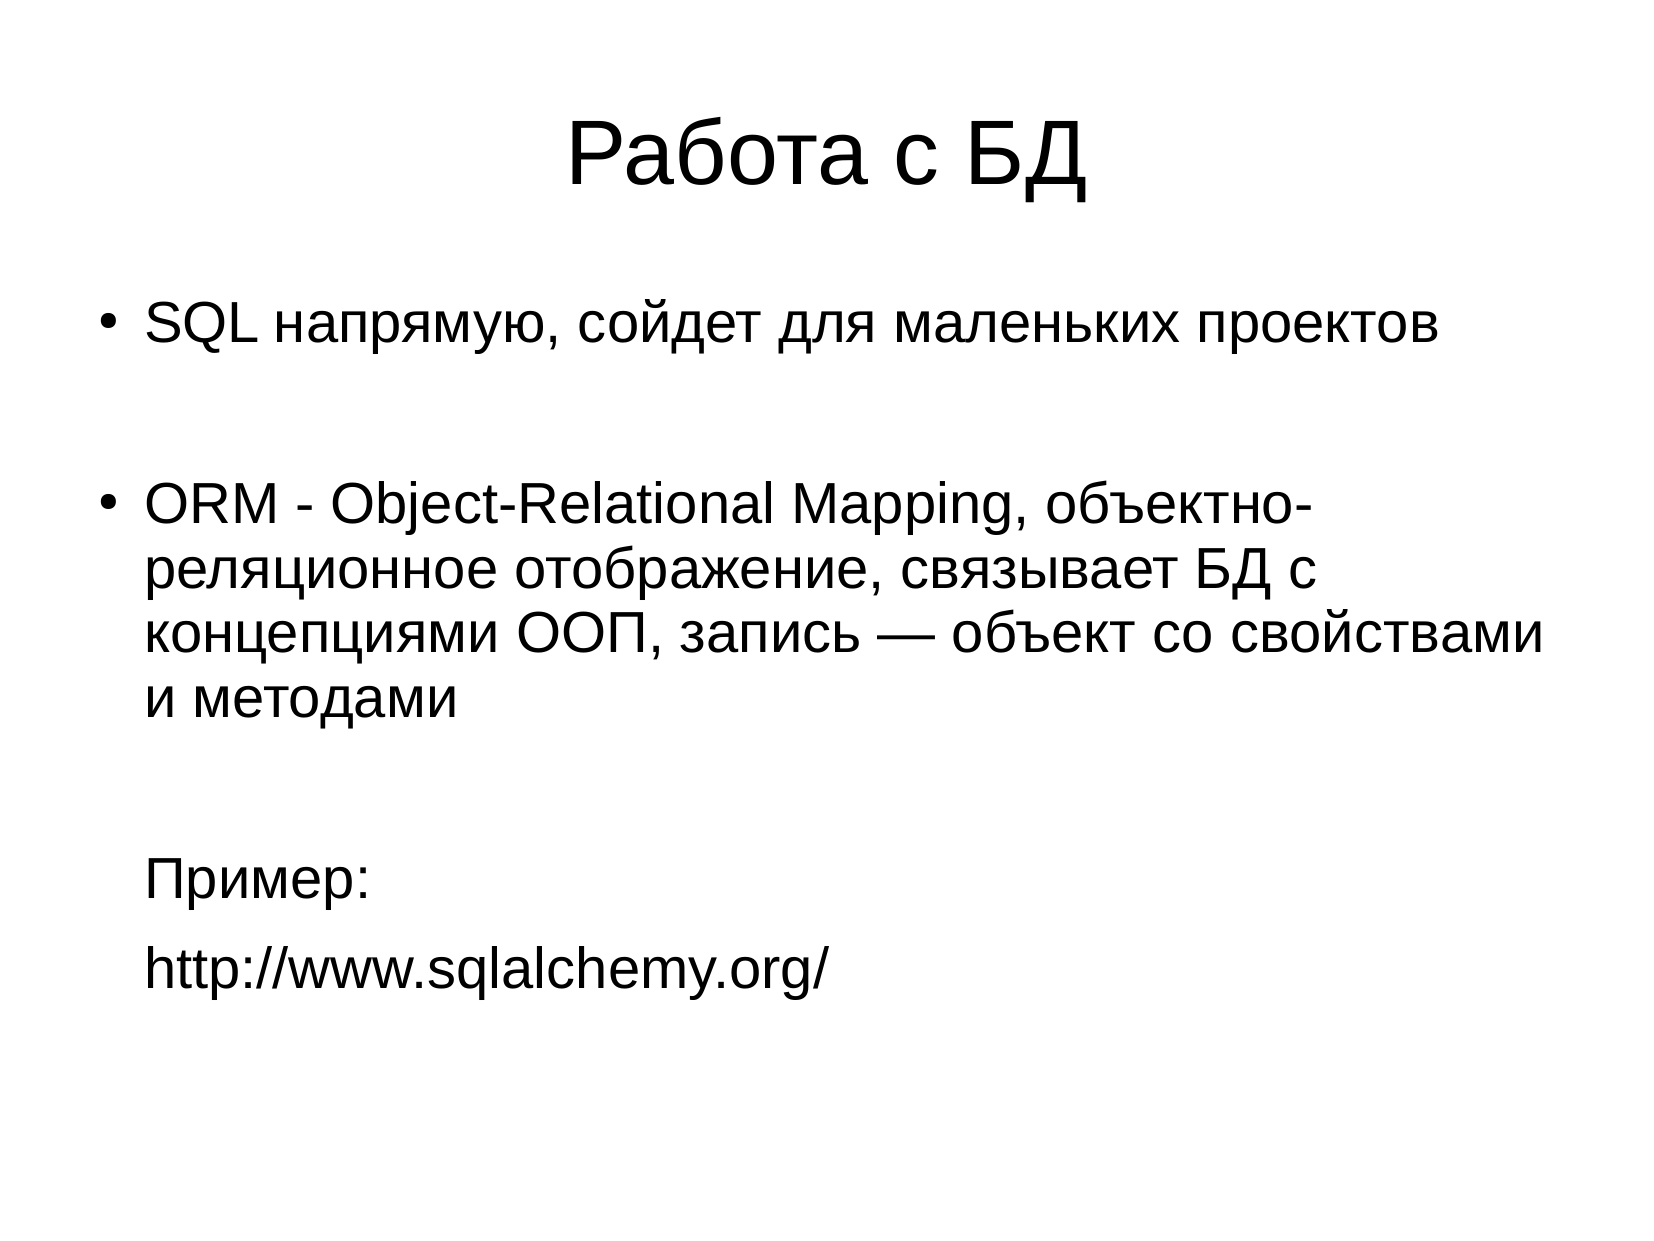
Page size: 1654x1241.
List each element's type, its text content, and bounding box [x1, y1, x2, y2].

list SQL напрямую, сойдет для маленьких проектов ORM - Object-Relational Mapping, объектно-реляционное отображение, связывает БД с концепциями ООП, запись — объект со свойствами и методами Пример: http://www.sqlalchemy.org/ [82, 290, 1571, 1010]
title Работа с БД [82, 49, 1571, 257]
